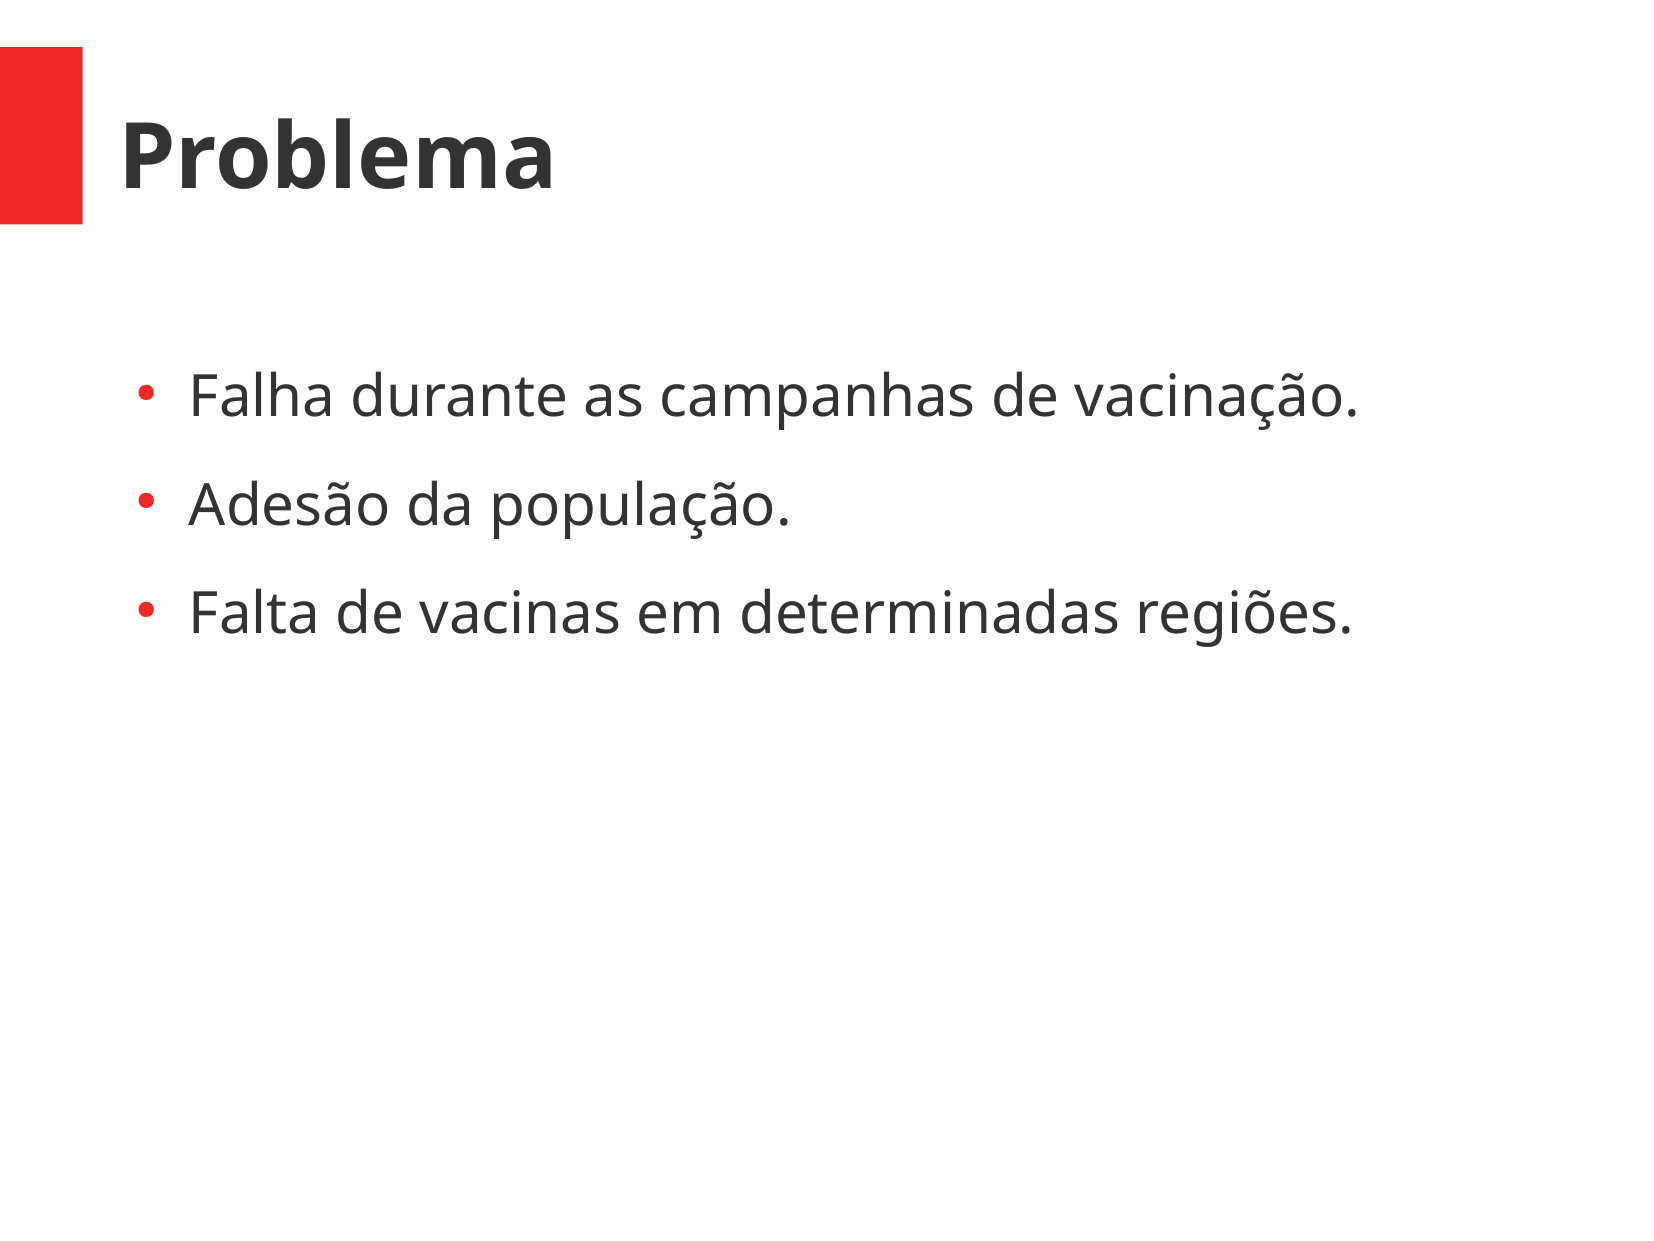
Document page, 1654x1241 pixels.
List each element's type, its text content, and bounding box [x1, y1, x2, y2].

title Problema [118, 49, 1571, 257]
list Falha durante as campanhas de vacinação. Adesão da população. Falta de vacinas em determinadas regiões. [118, 354, 1536, 1074]
